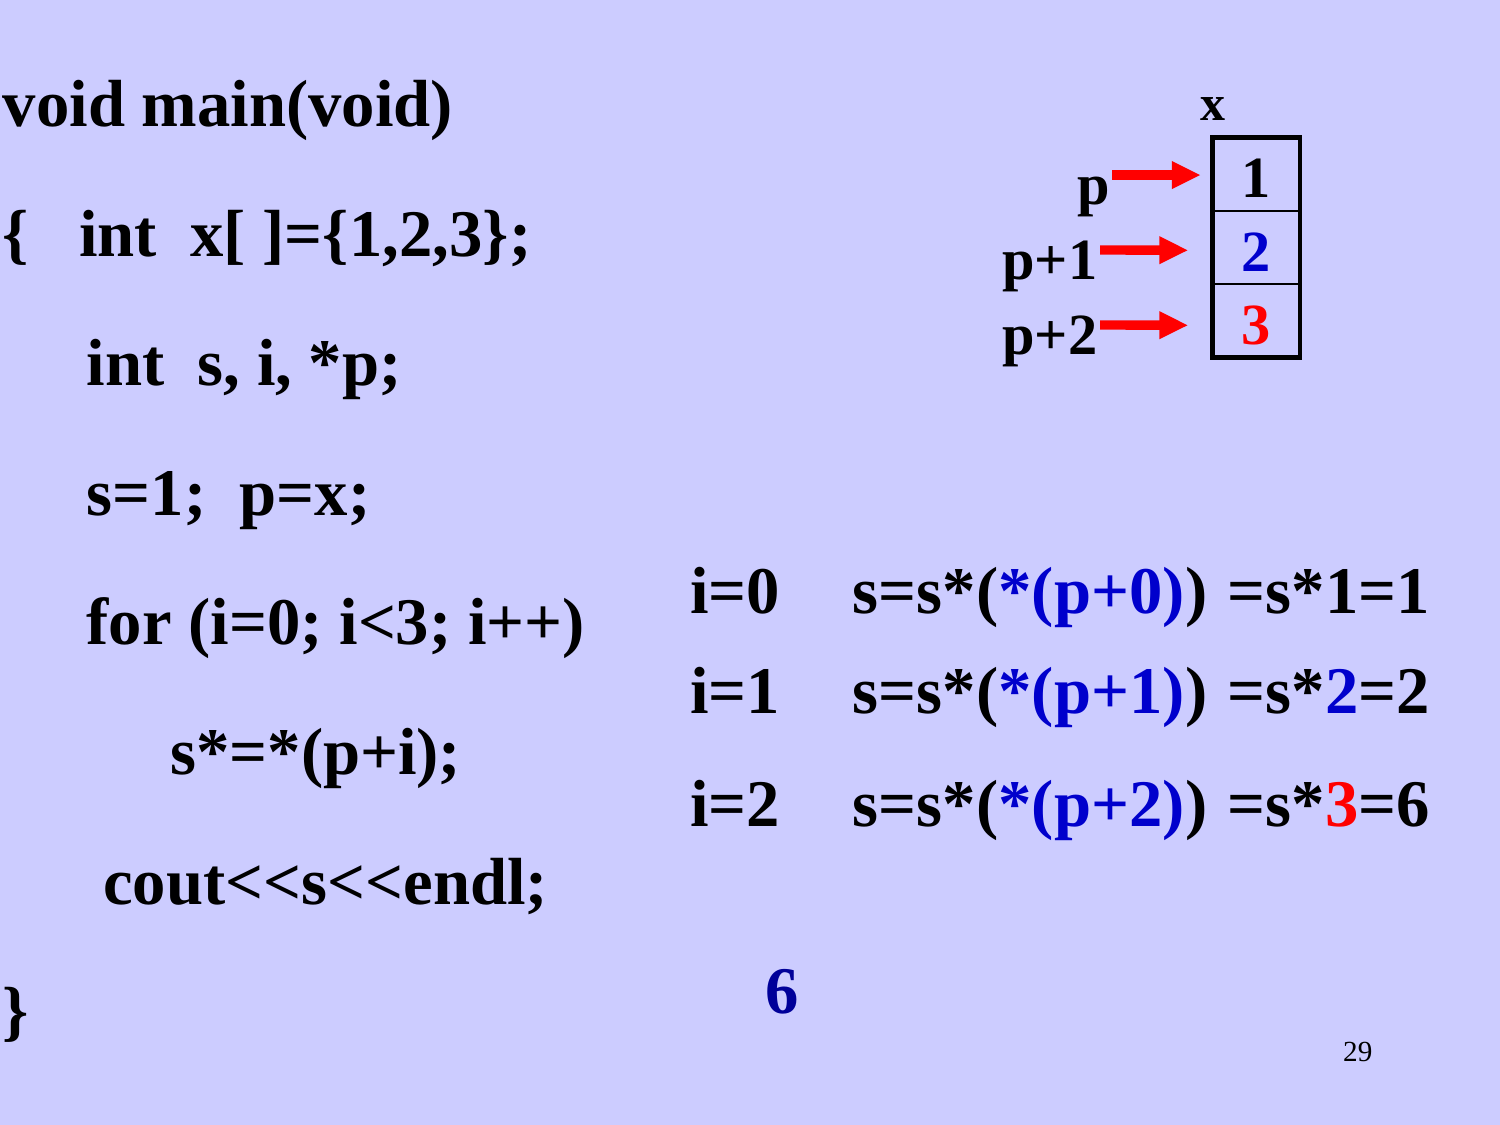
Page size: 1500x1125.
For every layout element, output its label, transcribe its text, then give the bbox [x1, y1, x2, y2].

text_box 3 [1215, 285, 1298, 355]
text_box 6 [762, 937, 976, 1030]
text_box 1 [1215, 140, 1298, 210]
text_box p+2 [987, 287, 1113, 369]
text_box p [1062, 137, 1126, 219]
text_box void main(void) { int x[ ]={1,2,3}; int s, i, *p; s=1; p=x; for (i=0; i<3; i++) s*=*(p+i); cout<<s<<endl; } [0, 49, 726, 1049]
text_box =s*2=2 [1224, 637, 1463, 730]
text_box s=s*(*(p+0)) [849, 537, 1213, 630]
text_box s=s*(*(p+2)) [849, 750, 1213, 842]
text_box p+1 [1014, 255, 1024, 277]
text_box s=s*(*(p+1)) [849, 637, 1213, 730]
text_box p [1089, 180, 1099, 202]
text_box i=0 [687, 537, 801, 630]
text_box 2 [1215, 212, 1298, 283]
text_box =s*1=1 [1224, 537, 1463, 630]
text_box =s*3=6 [1224, 750, 1463, 842]
text_box p+1 [987, 212, 1113, 287]
text_box <编号> [1074, 1025, 1388, 1101]
text_box i=2 [687, 750, 801, 842]
text_box i=1 [687, 637, 801, 730]
text_box x [1187, 62, 1238, 133]
